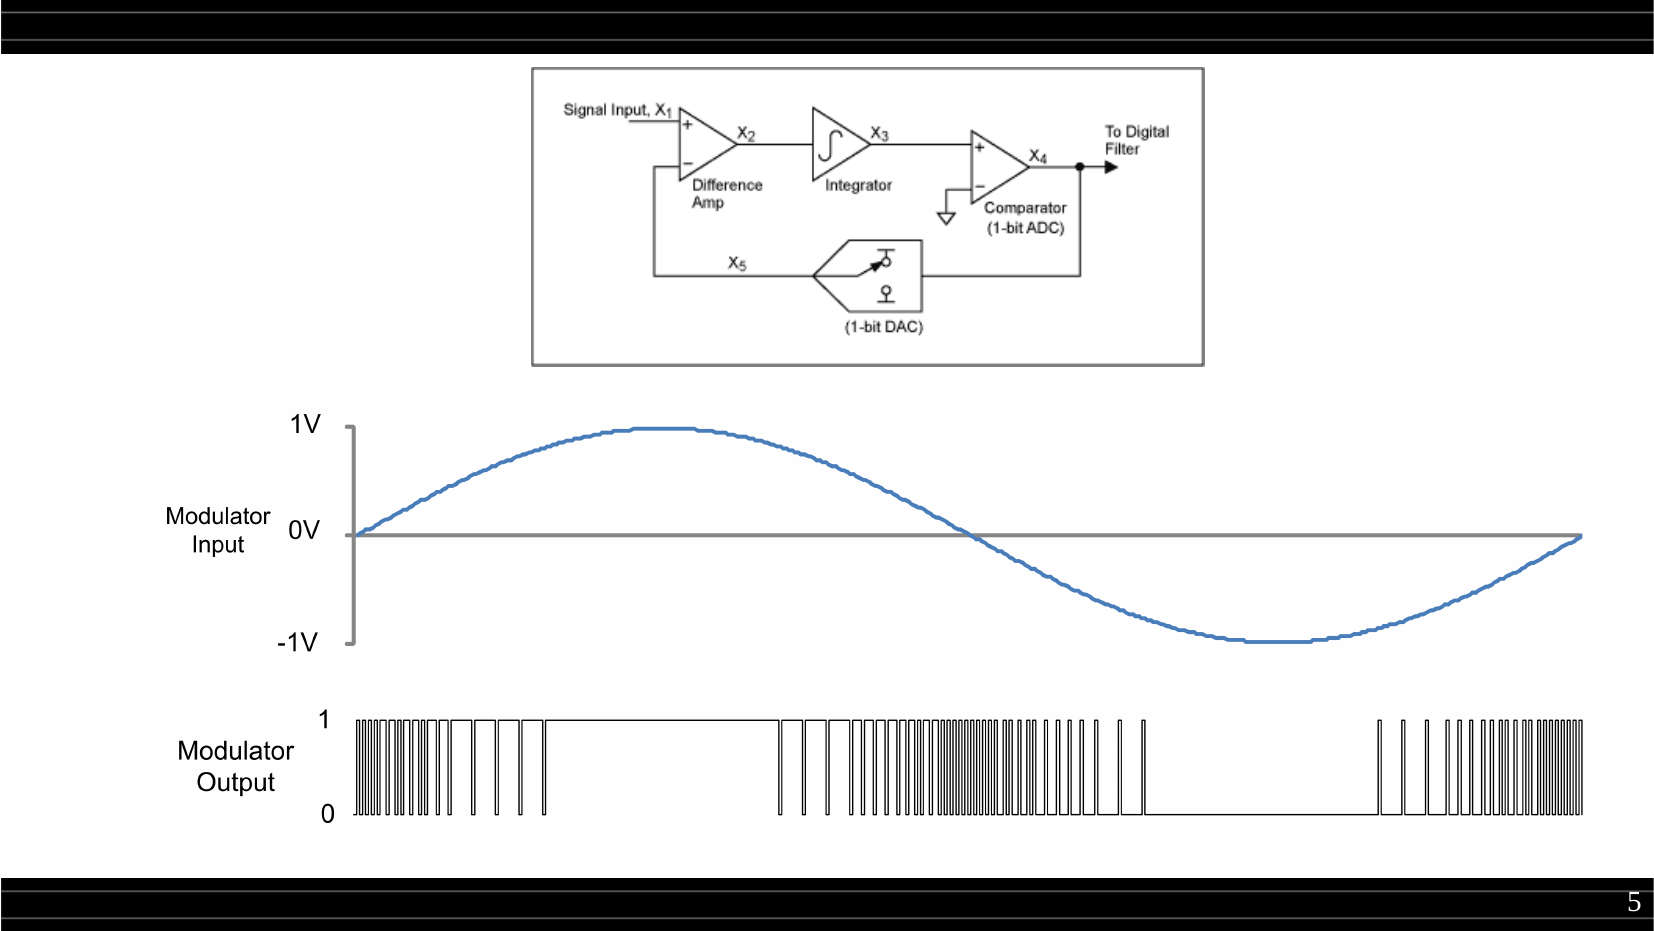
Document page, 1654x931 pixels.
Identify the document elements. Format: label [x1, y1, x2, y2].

picture [1, 0, 1654, 54]
picture [165, 389, 1619, 831]
picture [1, 878, 1654, 931]
picture [531, 67, 1205, 367]
